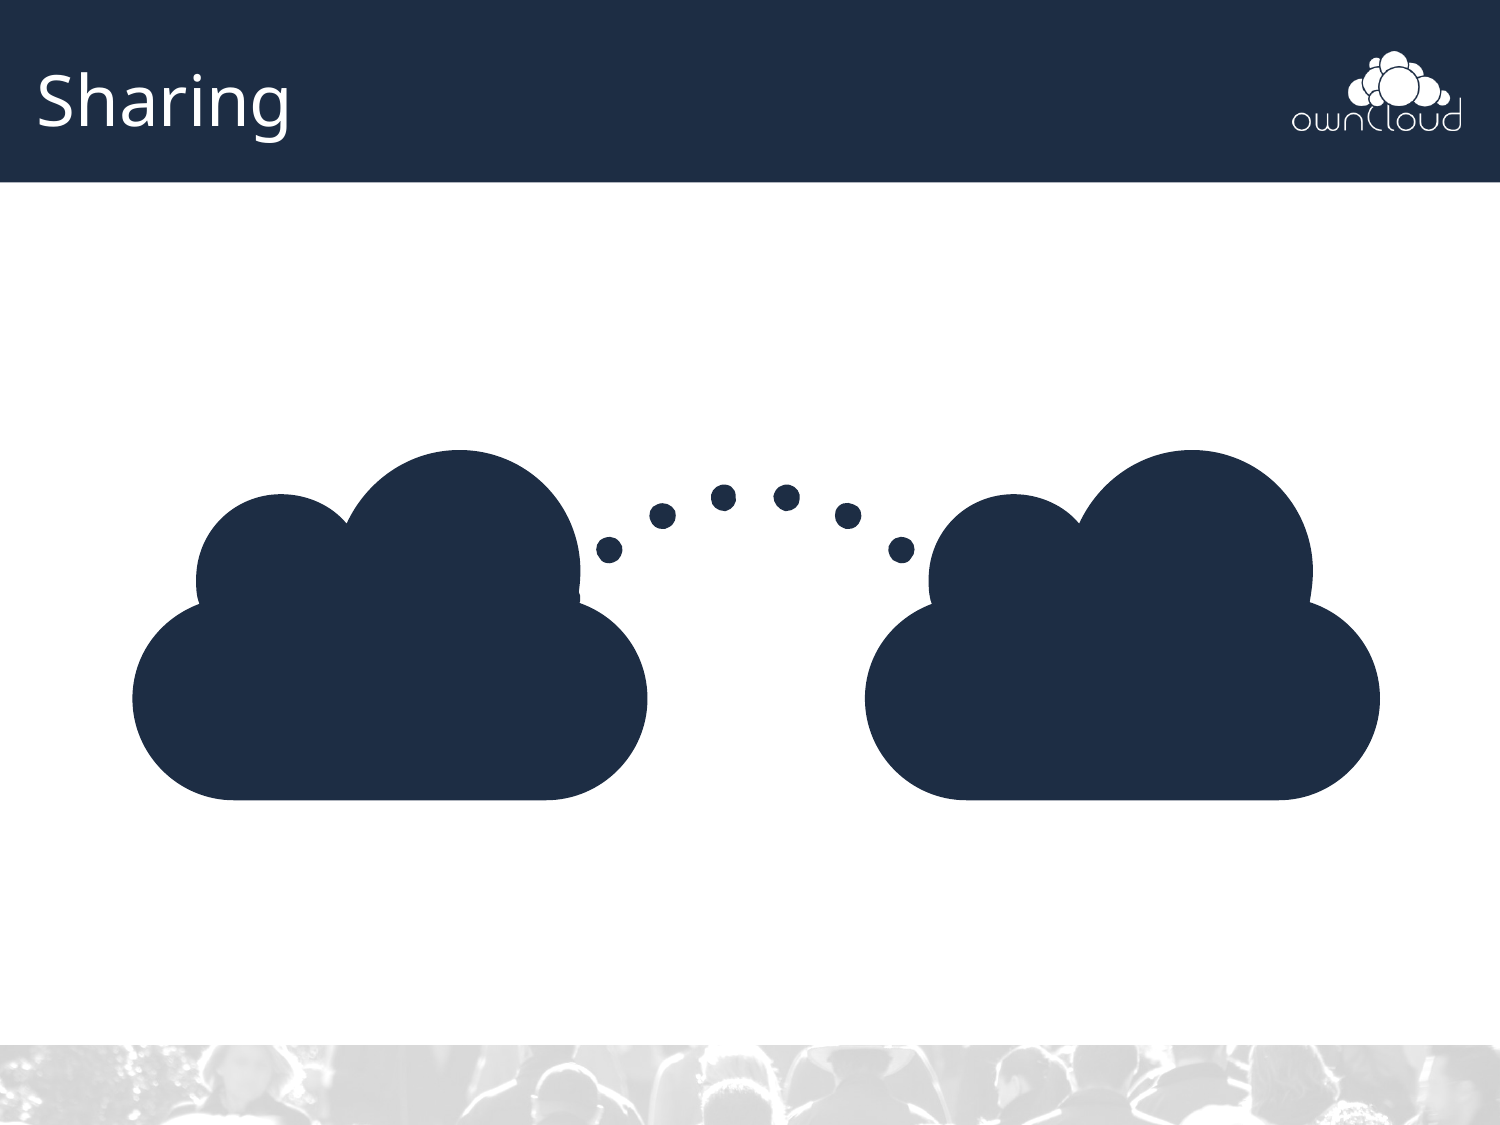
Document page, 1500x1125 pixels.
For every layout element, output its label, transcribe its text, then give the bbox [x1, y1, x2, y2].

text_box [711, 484, 736, 512]
text_box [596, 536, 623, 564]
text_box [888, 536, 915, 564]
text_box [834, 502, 862, 529]
picture [1292, 51, 1461, 131]
text_box [773, 484, 800, 512]
picture [0, 1045, 1500, 1125]
text_box [132, 450, 648, 801]
text_box [649, 503, 676, 529]
text_box [864, 450, 1381, 801]
text_box Sharing [36, 15, 1260, 181]
